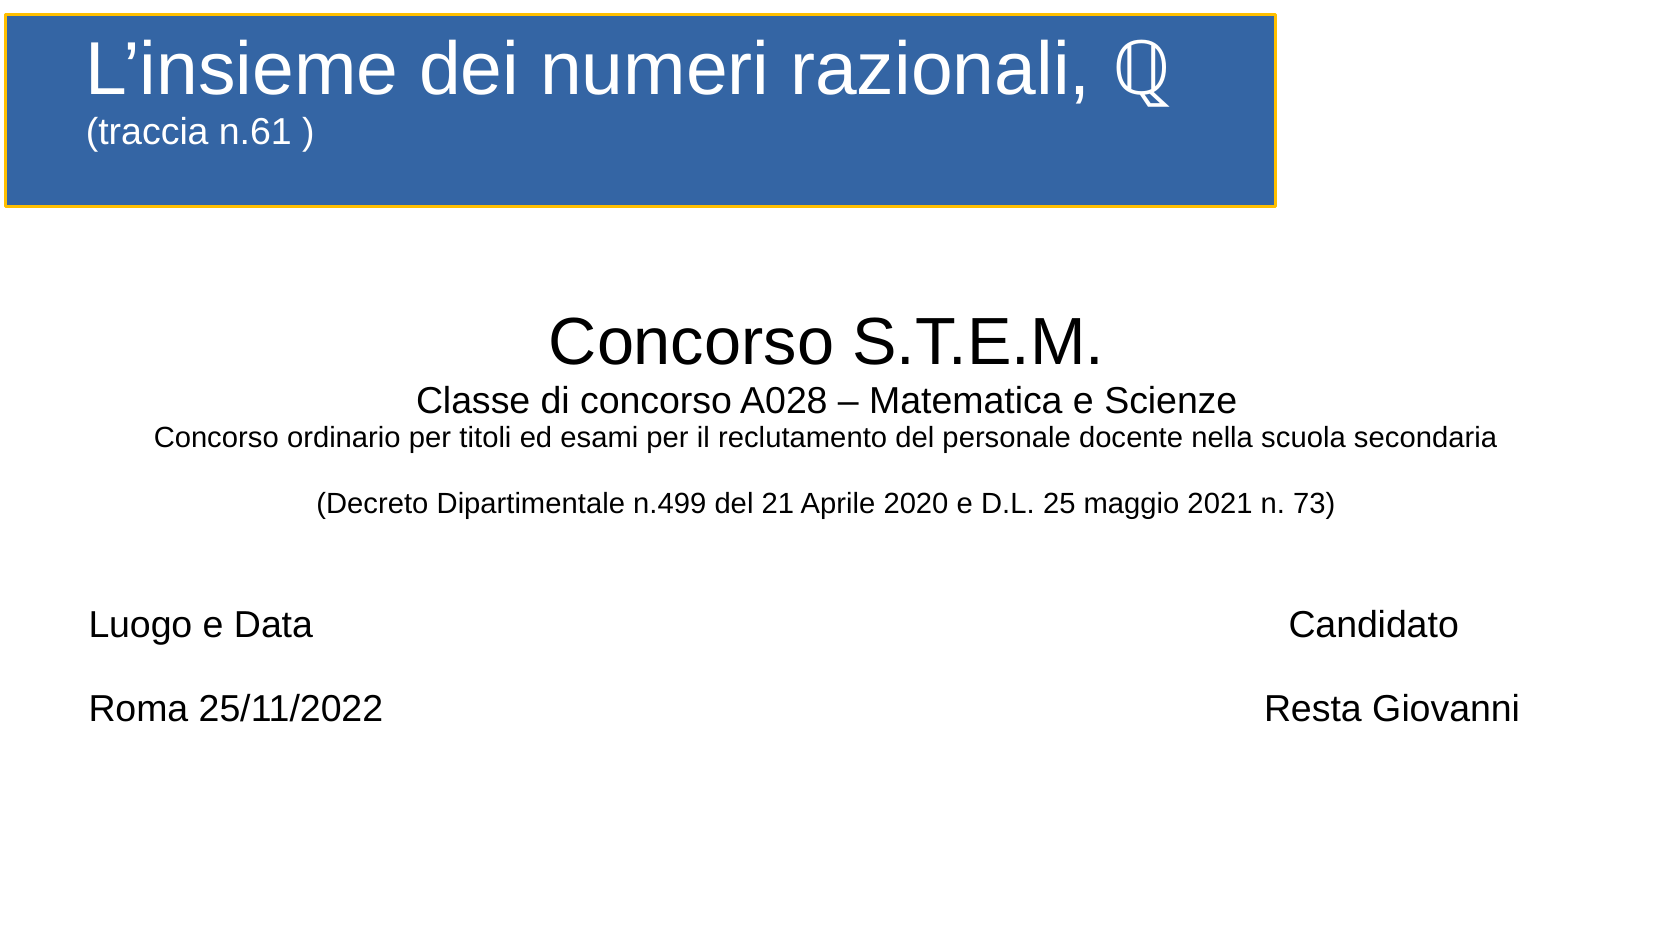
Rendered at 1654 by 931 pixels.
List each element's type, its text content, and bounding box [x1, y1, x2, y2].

title L’insieme dei numeri razionali, ℚ (traccia n.61 ) [85, 26, 1238, 237]
subtitle Concorso S.T.E.M. Classe di concorso A028 – Matematica e Scienze Concorso ordinario per titoli ed esami per il reclutamento del personale docente nella scuola secondaria (Decreto Dipartimentale n.499 del 21 Aprile 2020 e D.L. 25 maggio 2021 n. 73) Luogo e Data Candidato Roma 25/11/2022 Resta Giovanni [88, 236, 1565, 798]
